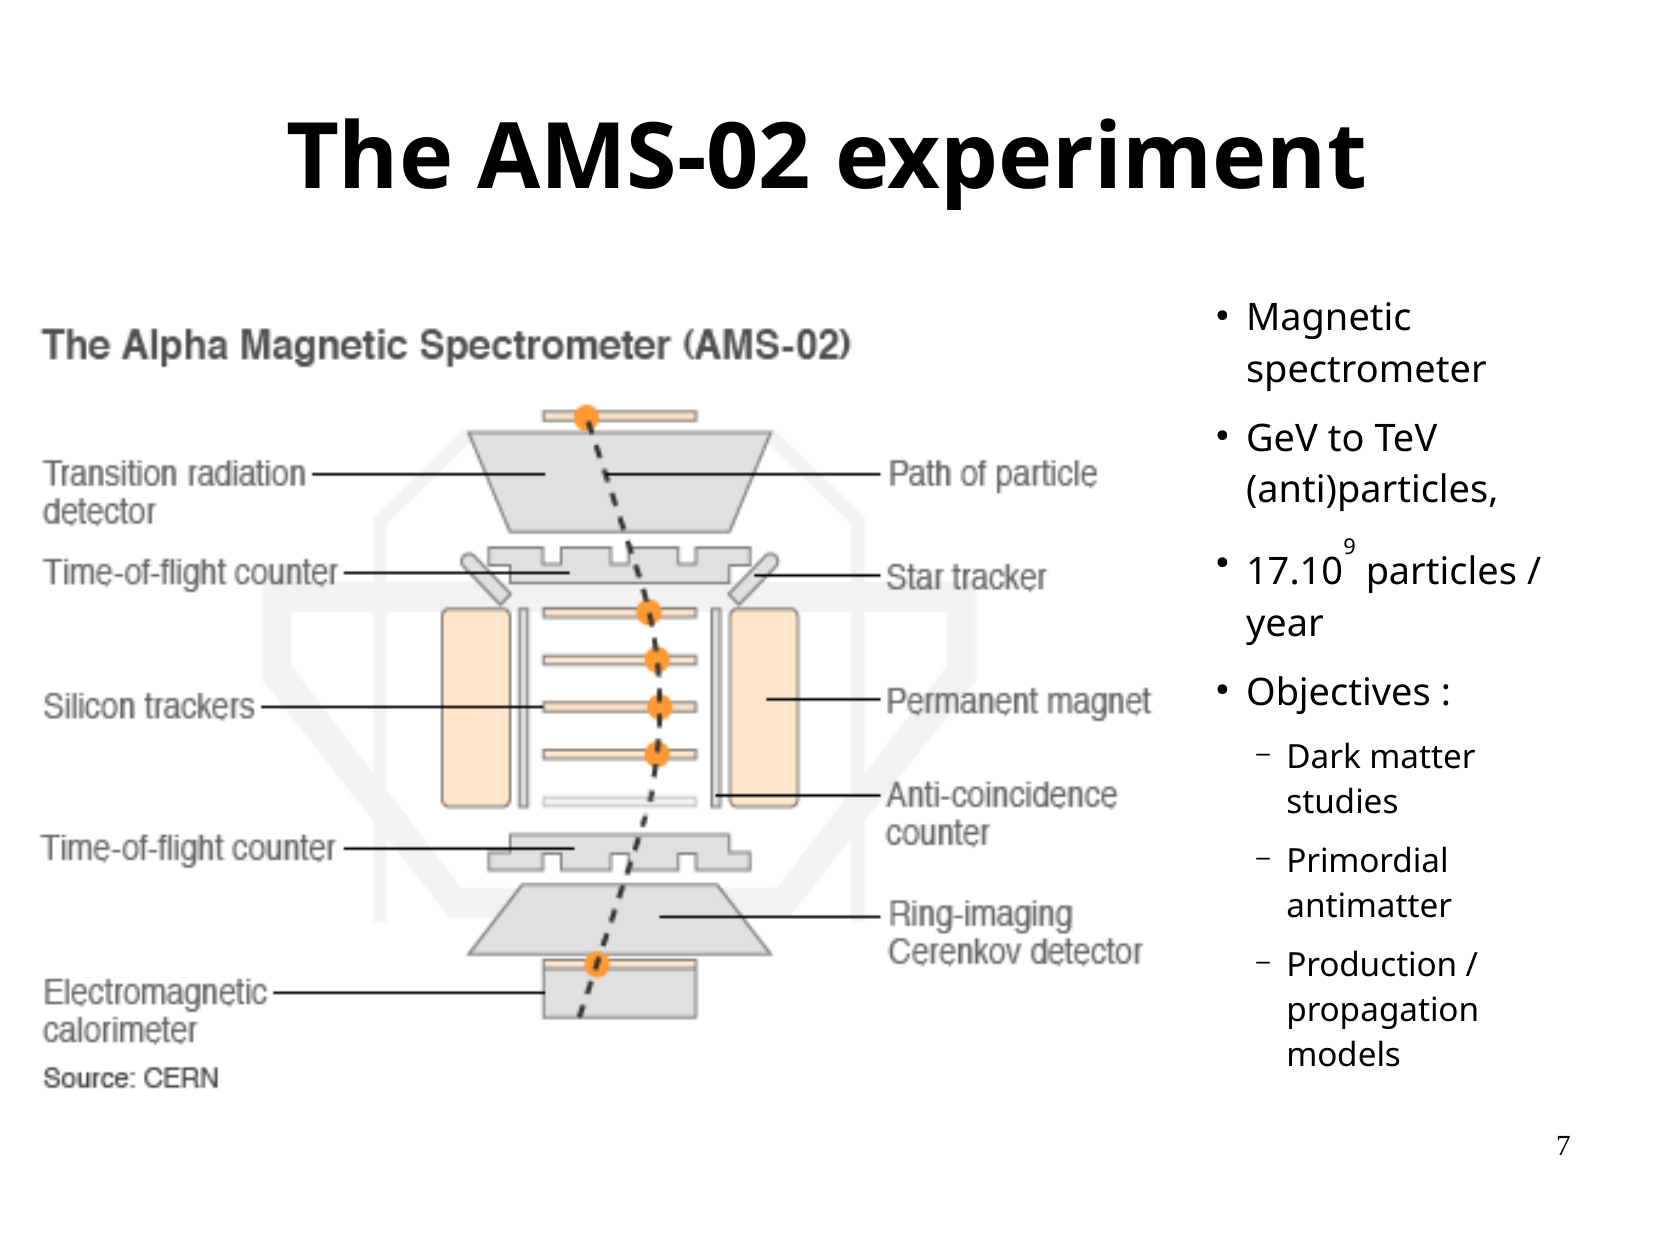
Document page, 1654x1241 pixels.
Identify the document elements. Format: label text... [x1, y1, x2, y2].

list Magnetic spectrometer GeV to TeV (anti)particles, 17.109 particles / year Objectives : Dark matter studies Primordial antimatter Production / propagation models [1205, 290, 1571, 1081]
picture [36, 322, 1163, 1096]
title The AMS-02 experiment [82, 49, 1571, 257]
